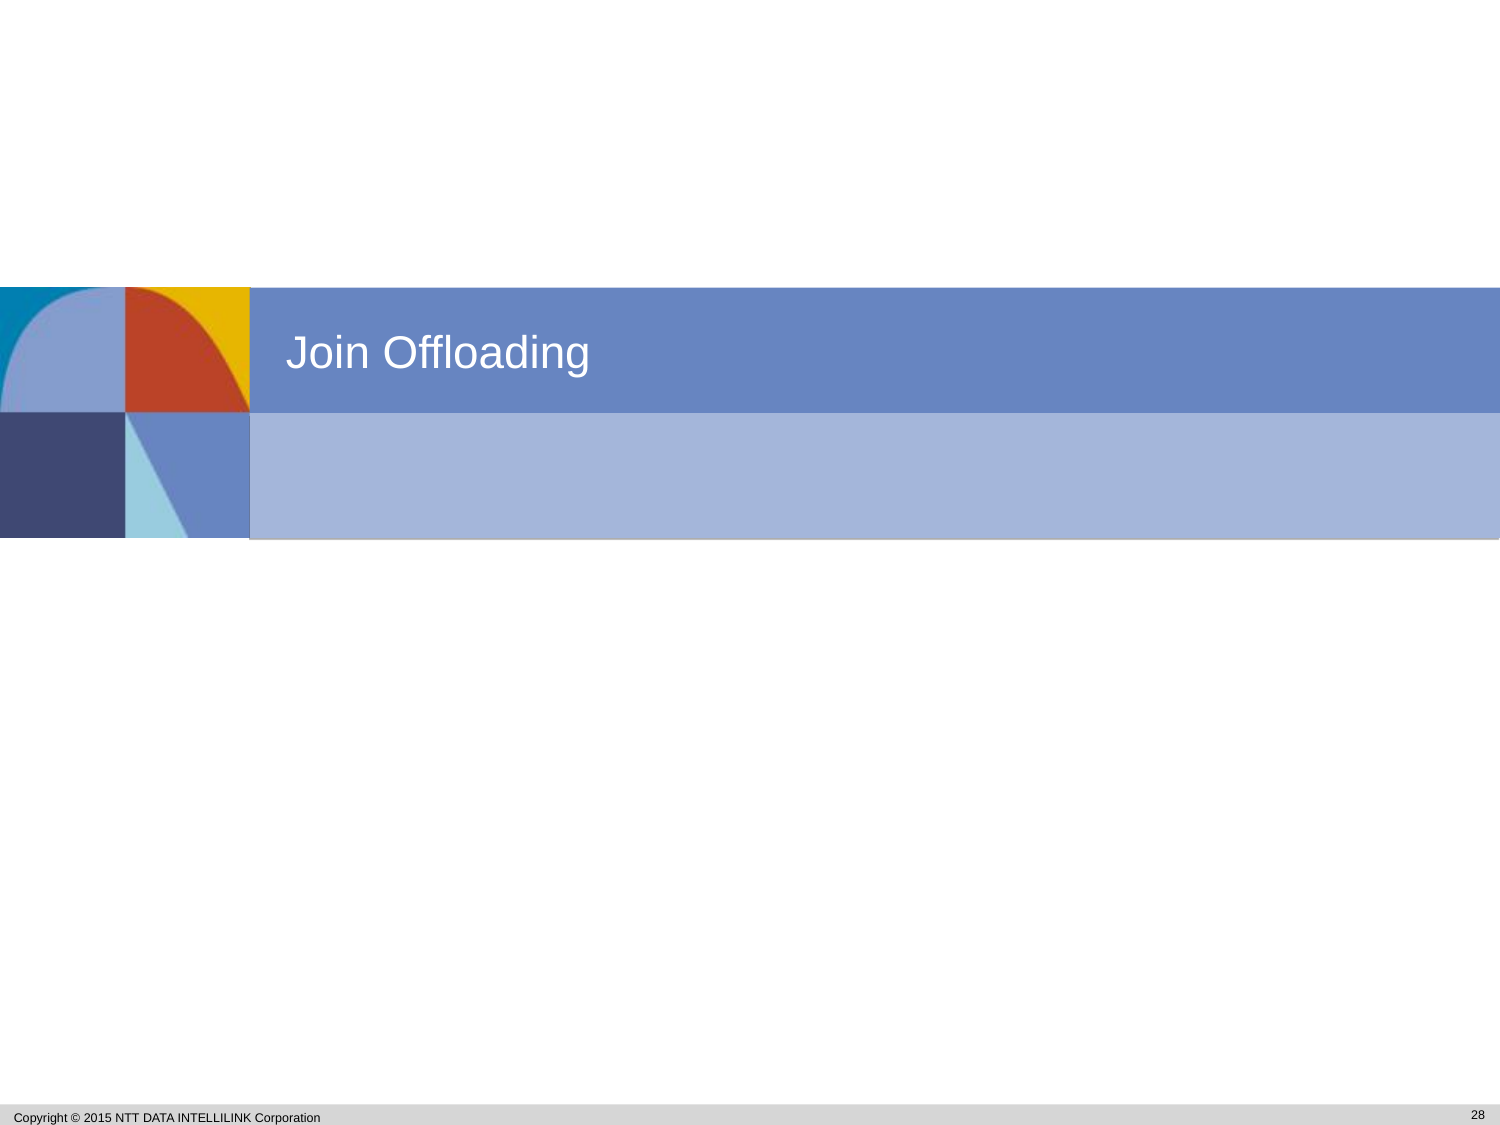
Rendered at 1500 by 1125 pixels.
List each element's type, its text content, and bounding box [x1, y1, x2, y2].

title Join Offloading [270, 290, 1456, 411]
picture [0, 287, 249, 538]
